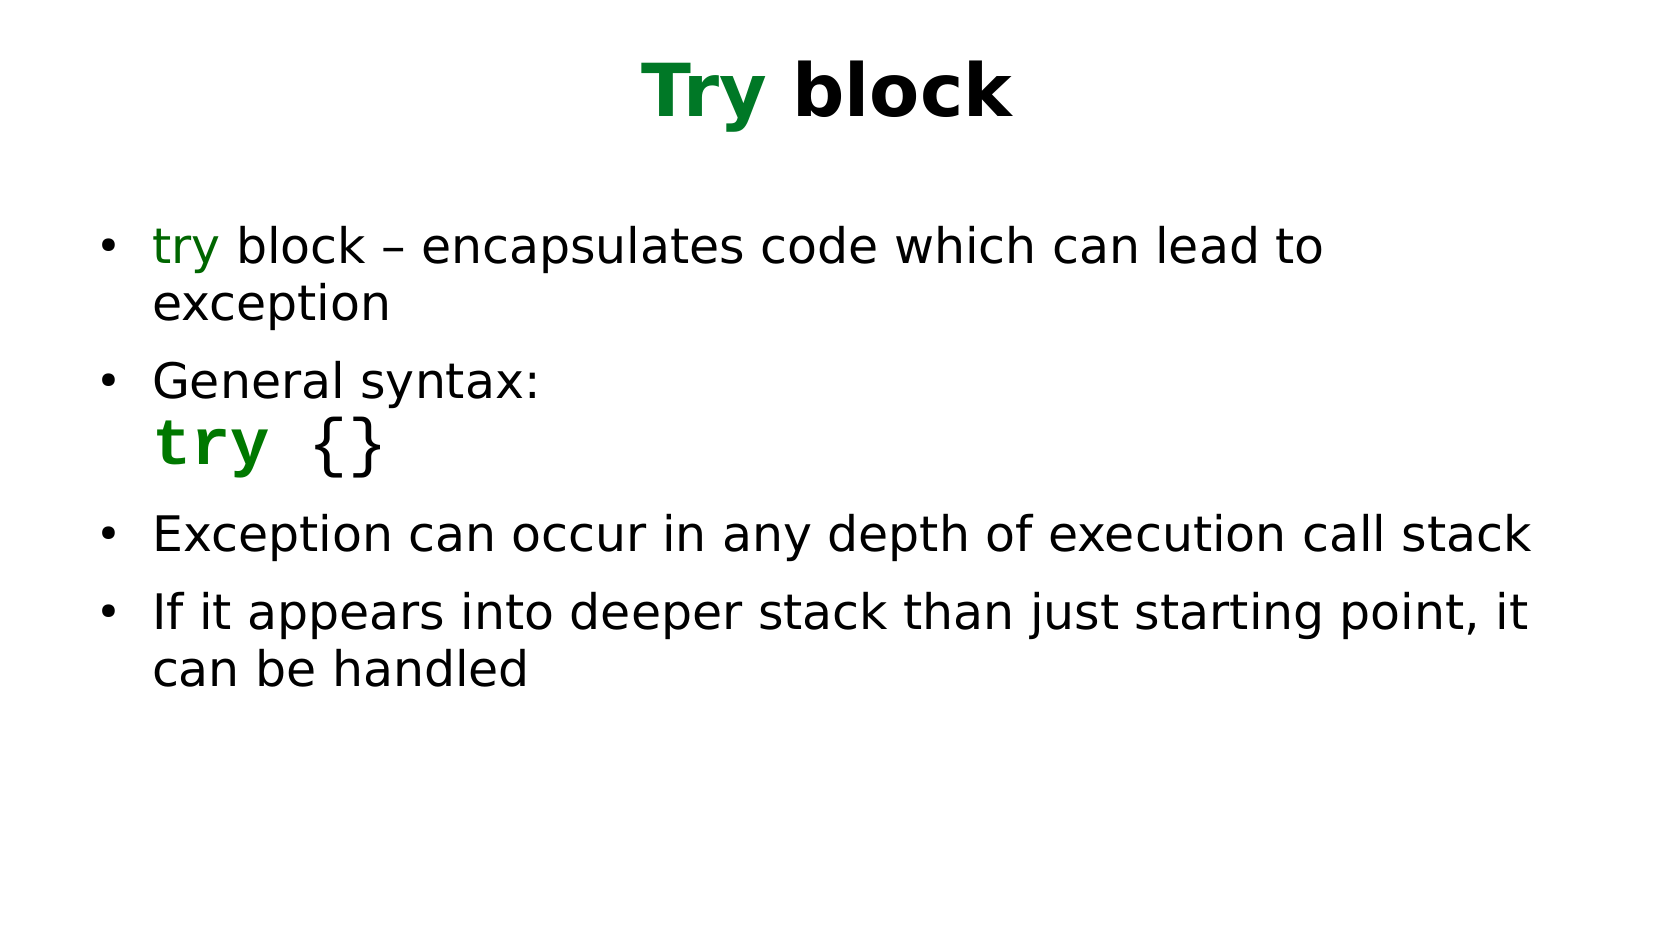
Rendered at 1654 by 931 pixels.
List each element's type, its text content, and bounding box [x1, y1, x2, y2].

list try block – encapsulates code which can lead to exception General syntax: try {} Exception can occur in any depth of execution call stack If it appears into deeper stack than just starting point, it can be handled [82, 217, 1538, 758]
title Try block [82, 37, 1571, 147]
